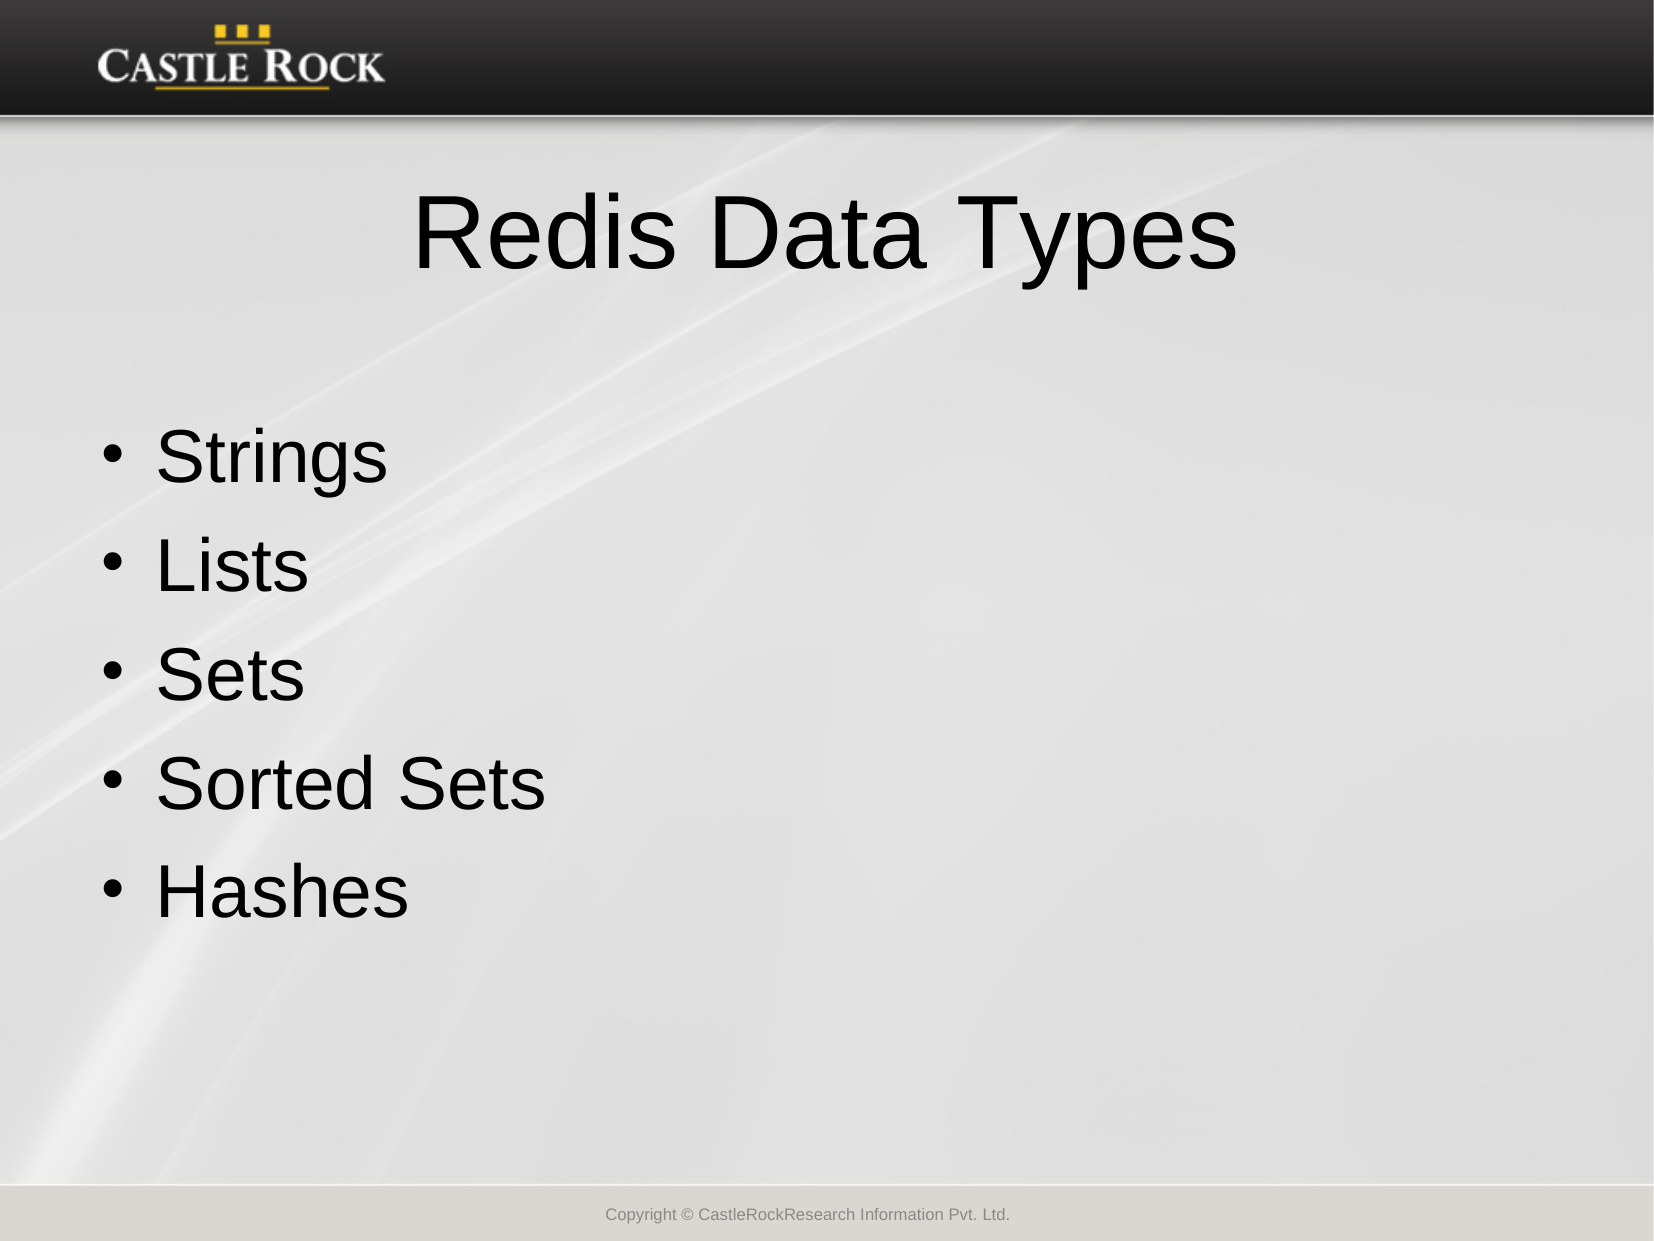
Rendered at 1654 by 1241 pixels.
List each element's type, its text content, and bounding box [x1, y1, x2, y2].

title Redis Data Types [82, 116, 1570, 338]
picture [0, 0, 1654, 1241]
list Strings Lists Sets Sorted Sets Hashes [82, 399, 1570, 1221]
